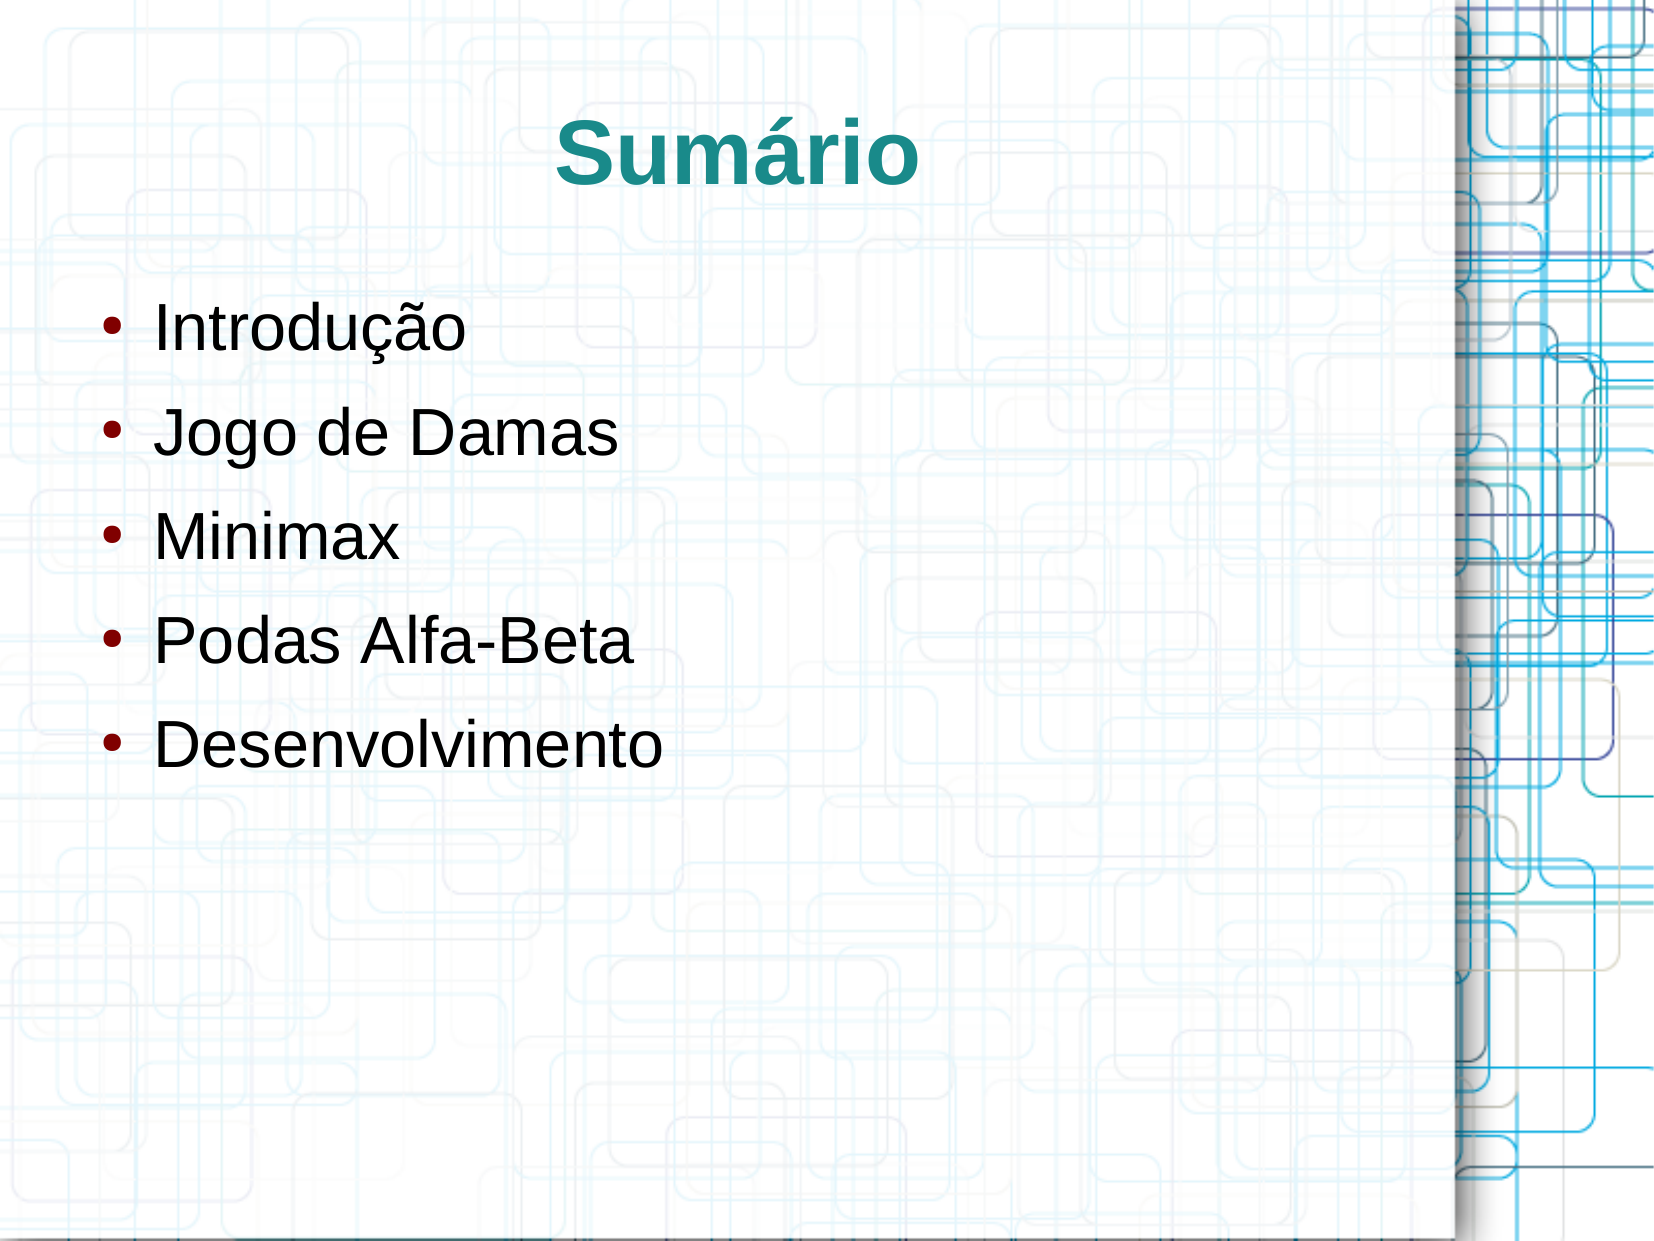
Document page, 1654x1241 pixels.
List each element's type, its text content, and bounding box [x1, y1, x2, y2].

list Introdução Jogo de Damas Minimax Podas Alfa-Beta Desenvolvimento [82, 290, 1418, 1010]
picture [0, 0, 1654, 1241]
title Sumário [59, 49, 1418, 257]
